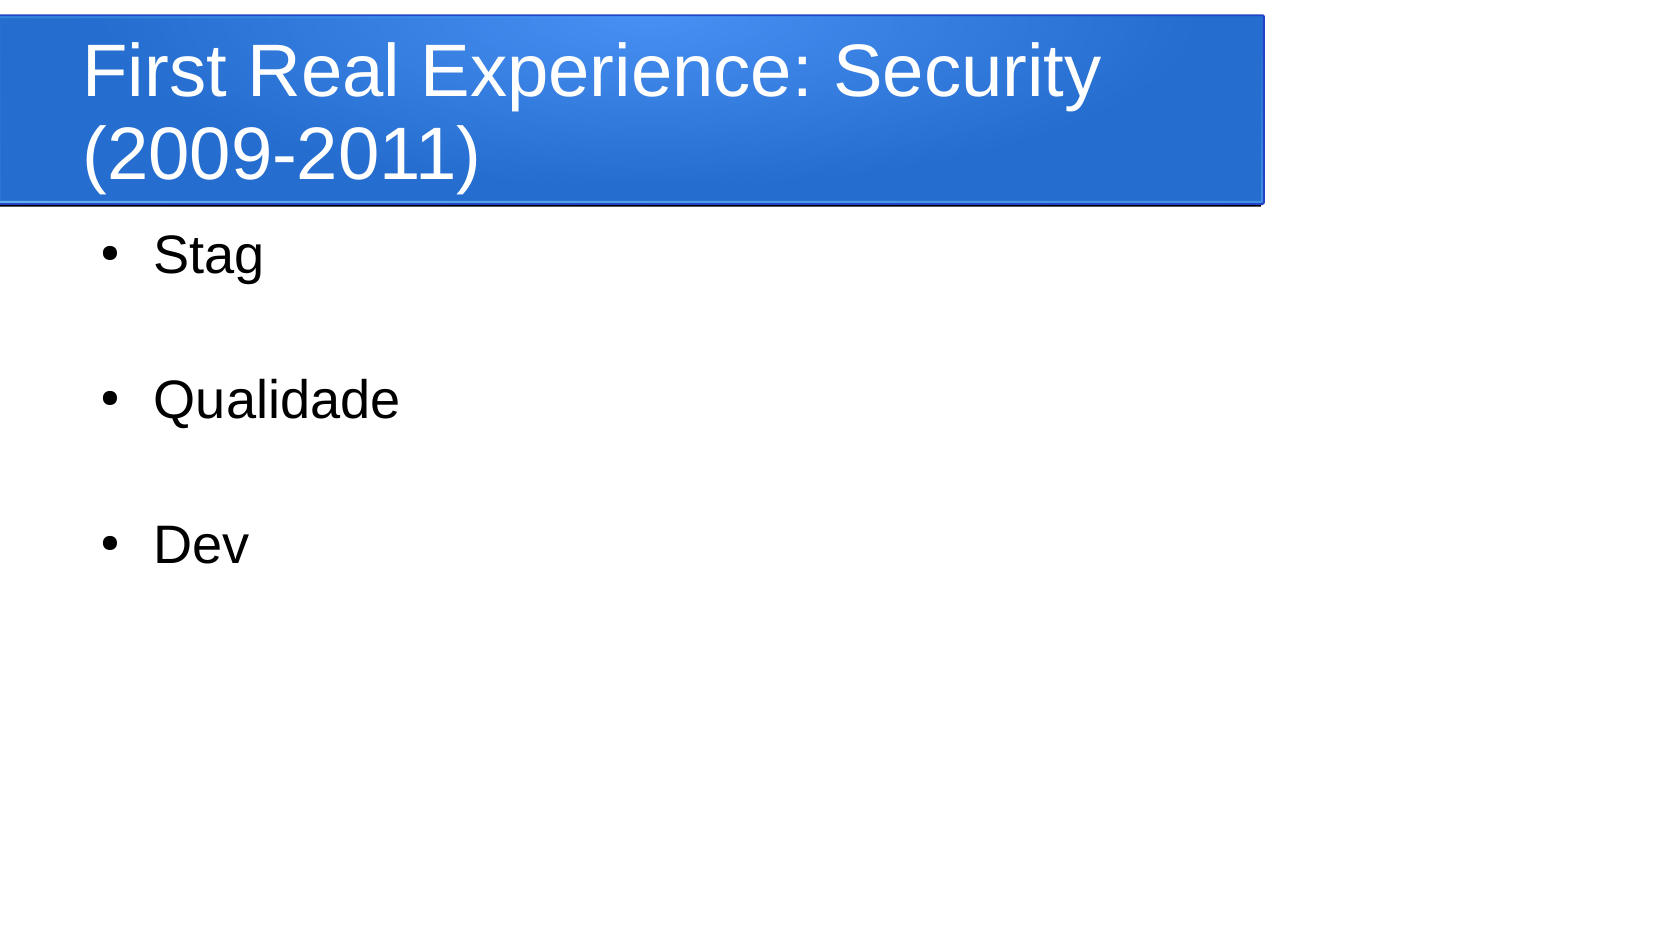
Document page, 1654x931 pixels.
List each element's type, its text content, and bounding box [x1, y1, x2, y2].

title First Real Experience: Security (2009-2011) [82, 29, 1235, 196]
list Stag Qualidade Dev [82, 224, 1571, 764]
